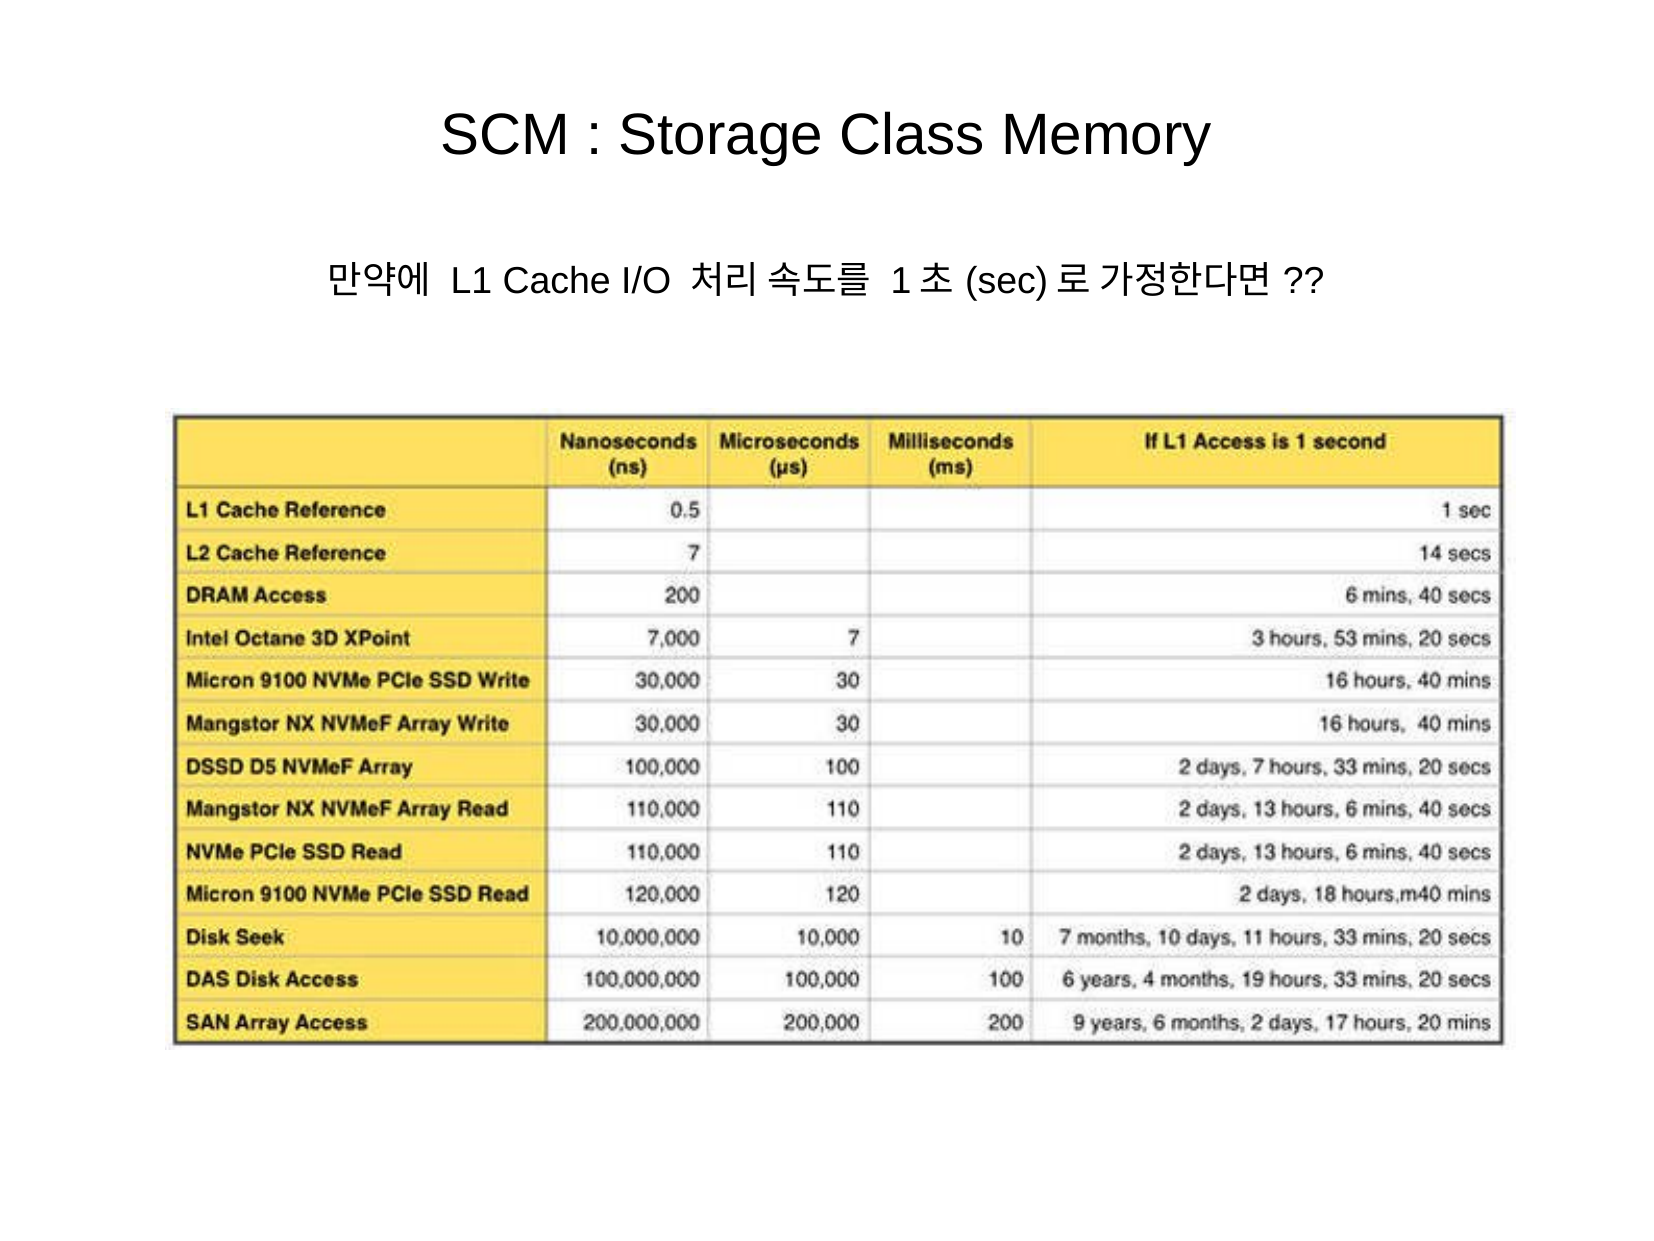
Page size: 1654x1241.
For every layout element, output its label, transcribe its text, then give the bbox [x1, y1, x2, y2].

text_box 만약에 L1 Cache I/O 처리 속도를 1초(sec)로 가정한다면?? [313, 242, 1341, 314]
text_box SCM : Storage Class Memory [426, 94, 1228, 175]
picture [165, 408, 1516, 1051]
